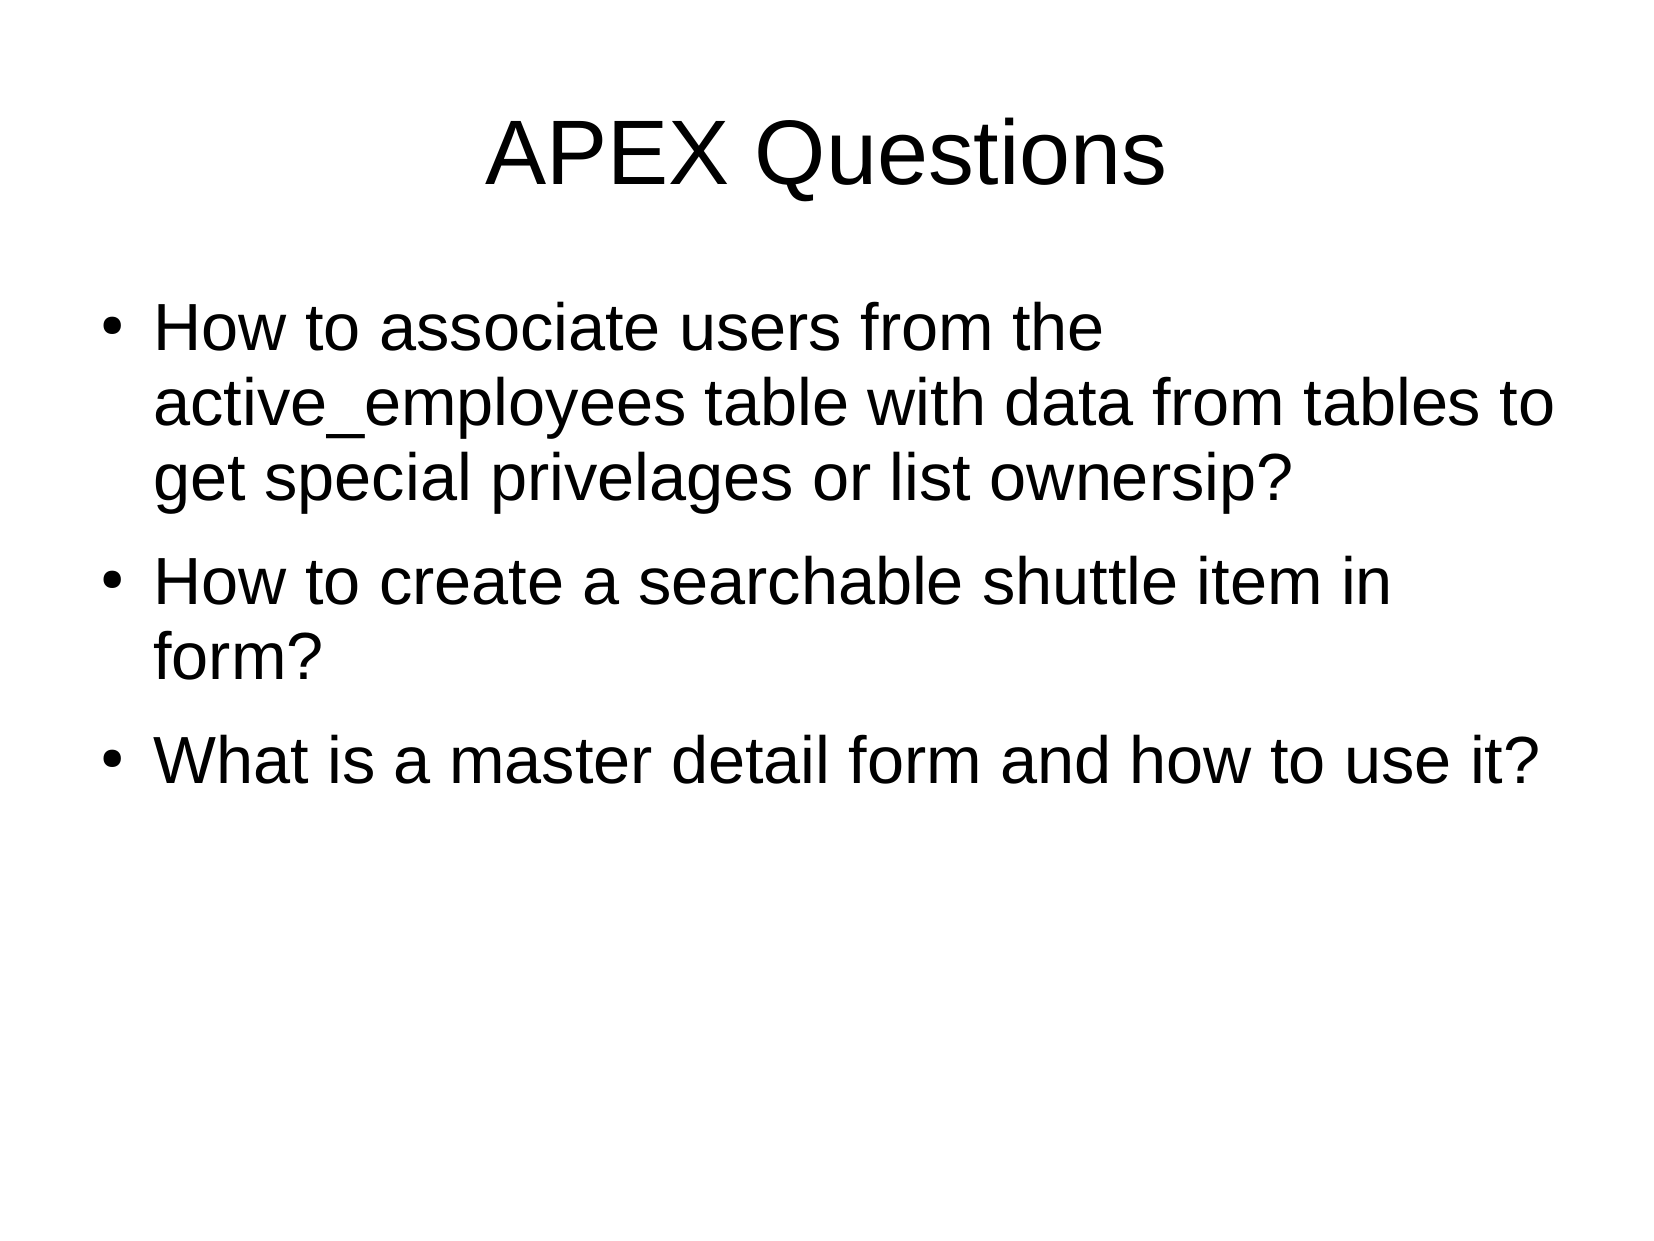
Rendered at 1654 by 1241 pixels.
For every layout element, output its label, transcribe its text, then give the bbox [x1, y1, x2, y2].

list How to associate users from the active_employees table with data from tables to get special privelages or list ownersip? How to create a searchable shuttle item in form? What is a master detail form and how to use it? [82, 290, 1571, 1010]
title APEX Questions [82, 49, 1571, 257]
